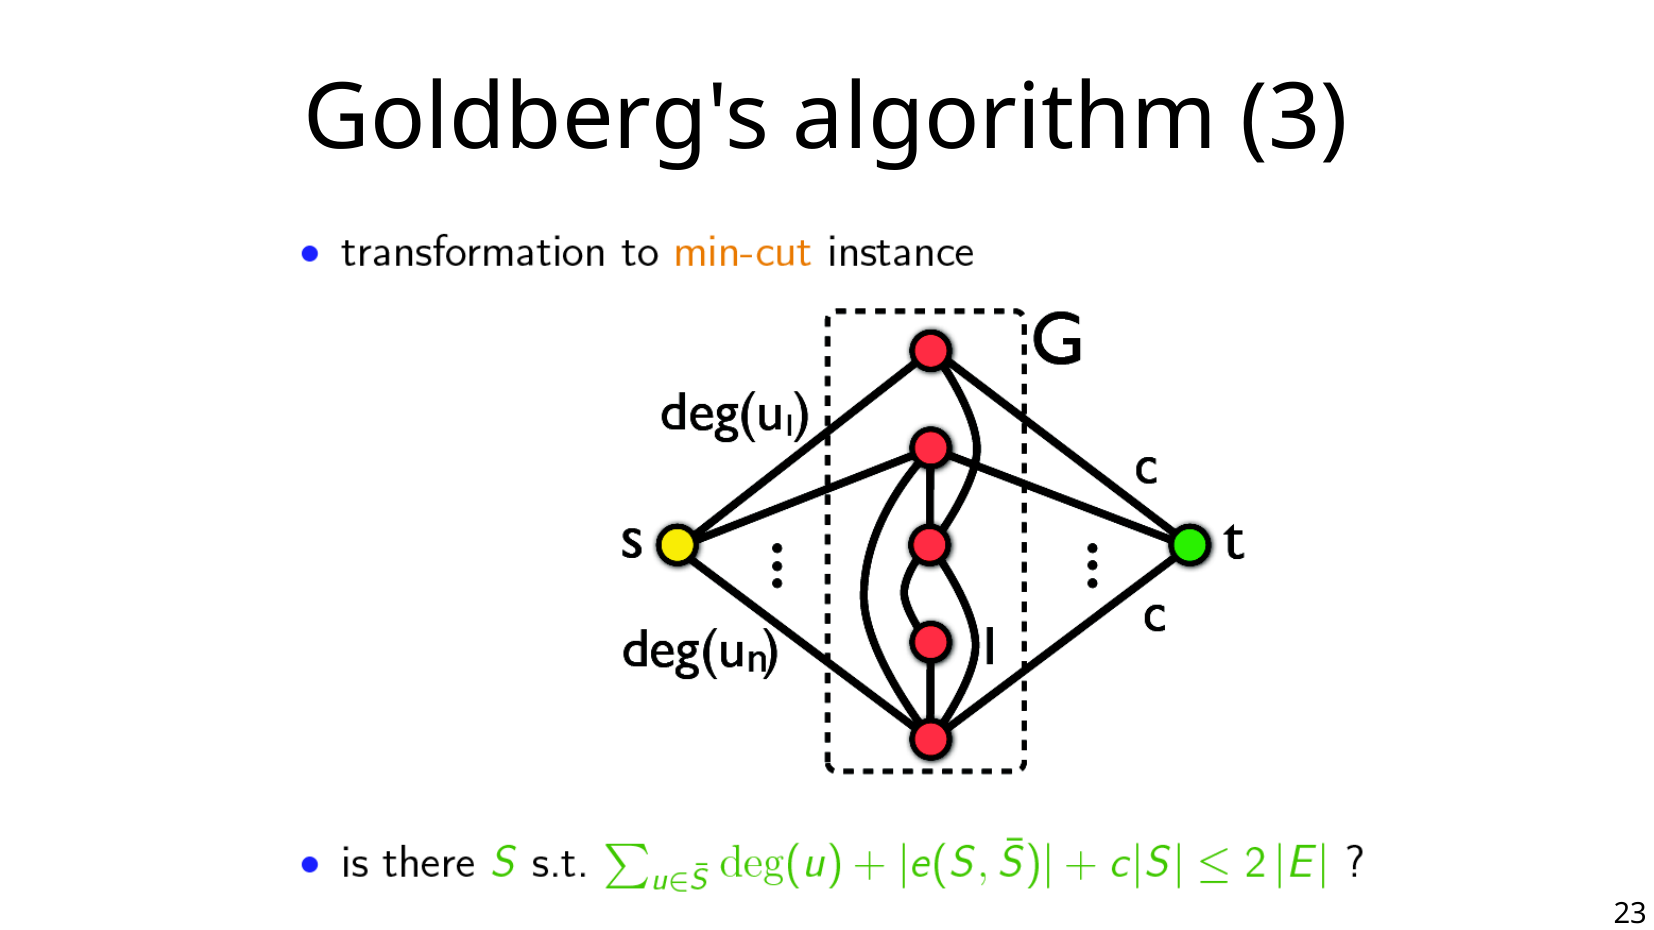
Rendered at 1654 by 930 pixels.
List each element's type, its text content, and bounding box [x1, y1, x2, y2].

title Goldberg's algorithm (3) [82, 1, 1571, 225]
picture [254, 201, 1457, 916]
